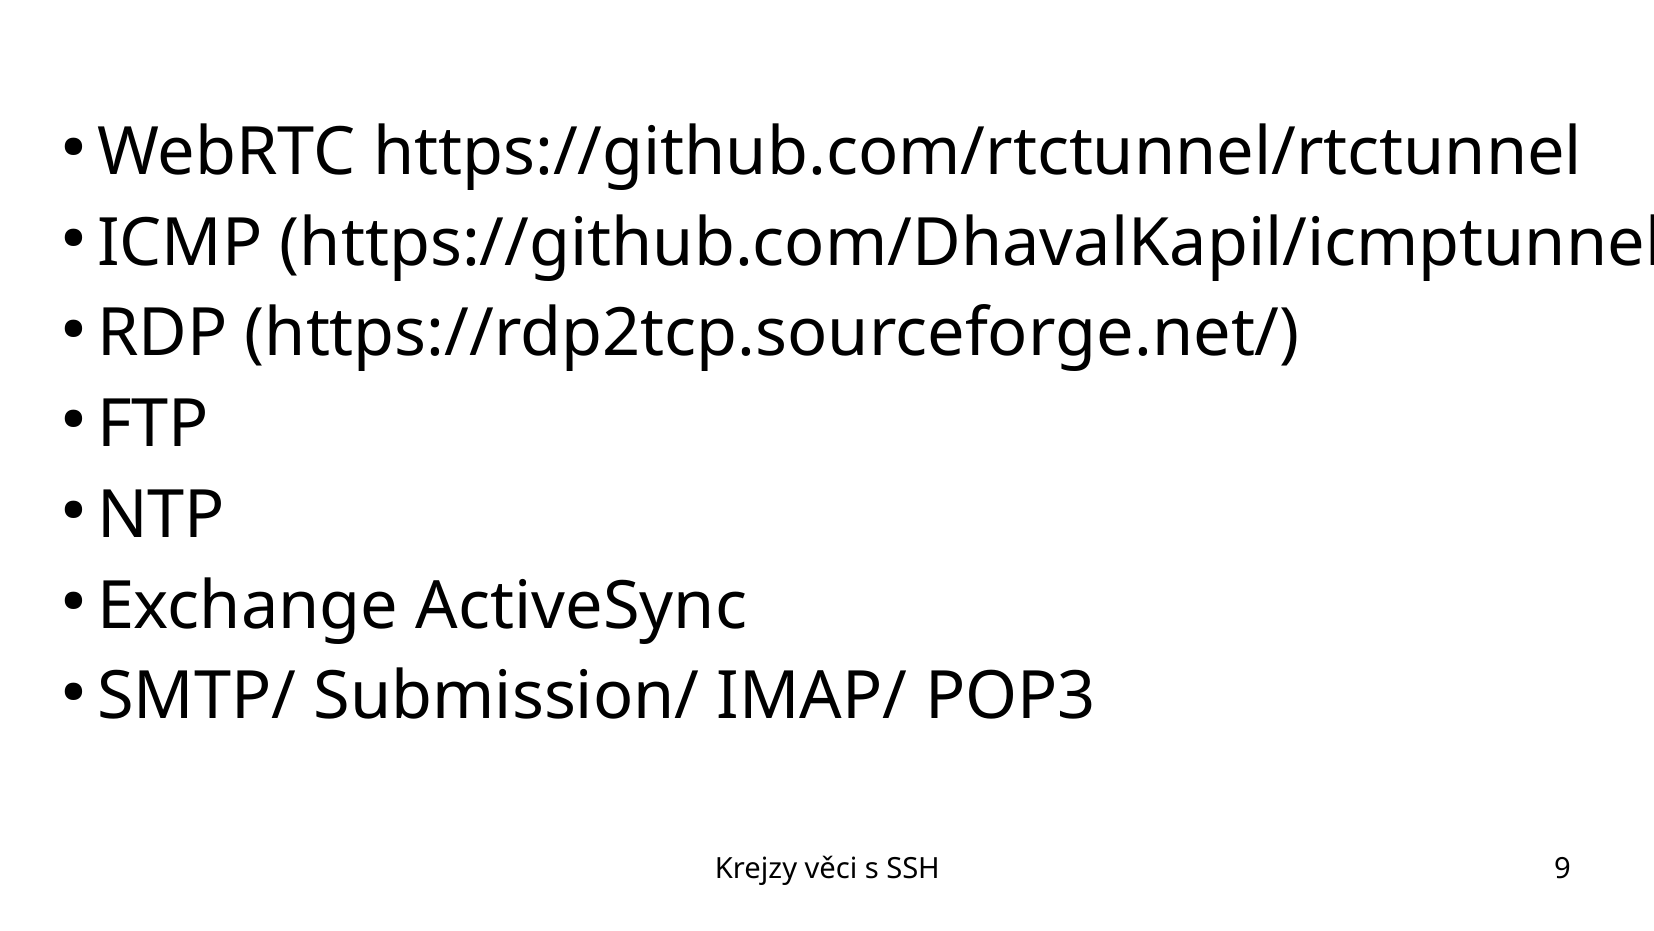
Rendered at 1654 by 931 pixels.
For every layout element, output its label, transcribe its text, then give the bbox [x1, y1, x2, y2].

text_box WebRTC https://github.com/rtctunnel/rtctunnel ICMP (https://github.com/DhavalKapil/icmptunnel) RDP (https://rdp2tcp.sourceforge.net/) FTP NTP Exchange ActiveSync SMTP/ Submission/ IMAP/ POP3 [46, 95, 1607, 776]
